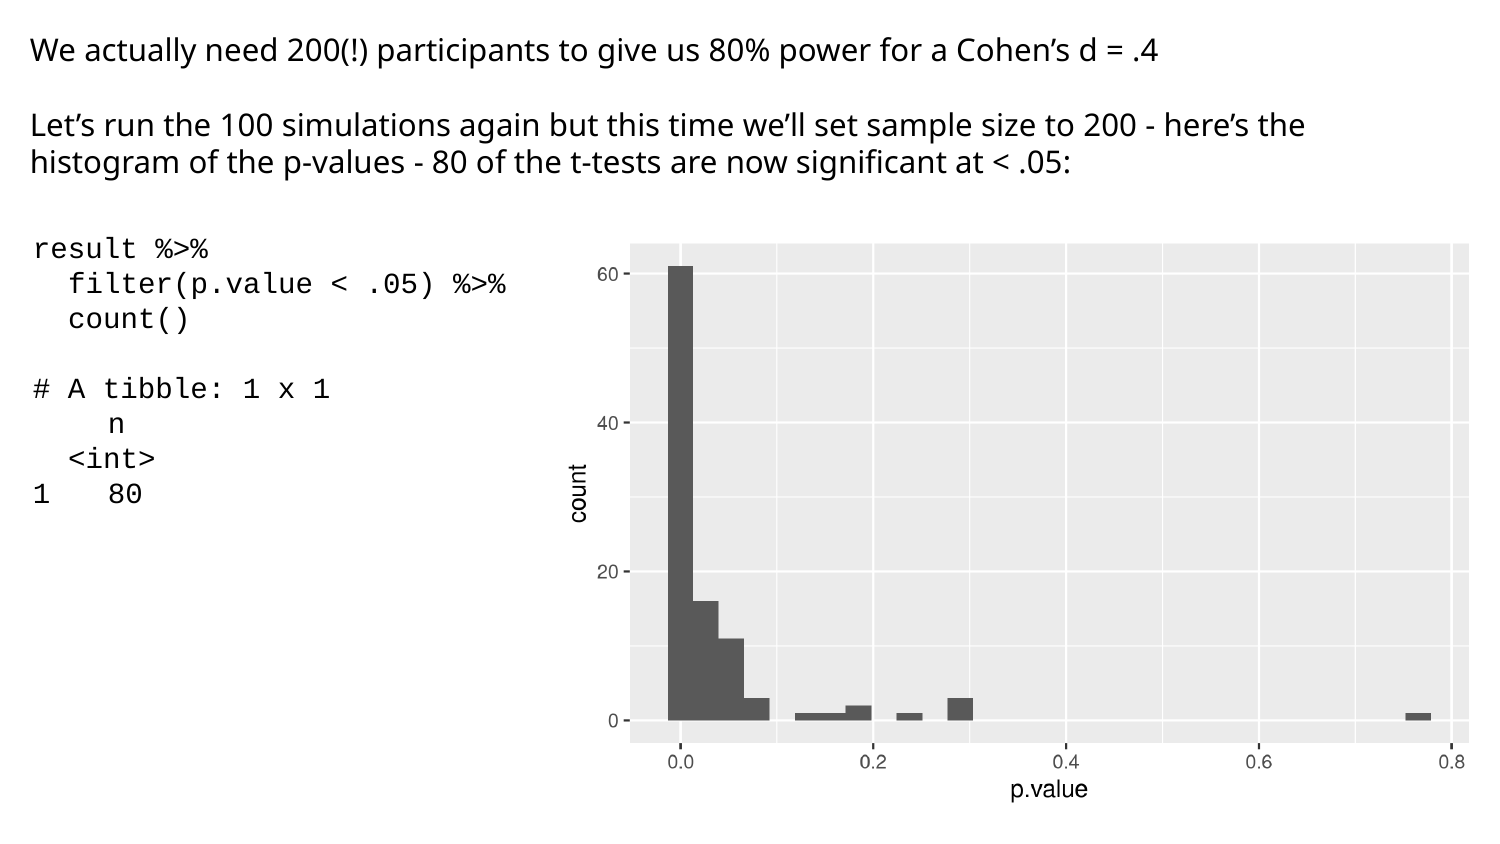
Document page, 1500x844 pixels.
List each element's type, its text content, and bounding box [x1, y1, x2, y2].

text_box We actually need 200(!) participants to give us 80% power for a Cohen’s d = .4 Let’s run the 100 simulations again but this time we’ll set sample size to 200 - here’s the histogram of the p-values - 80 of the t-tests are now significant at < .05: [14, 15, 1481, 189]
picture [555, 231, 1481, 815]
text_box result %>% filter(p.value < .05) %>% count() # A tibble: 1 x 1 n <int> 1 80 [18, 214, 537, 815]
